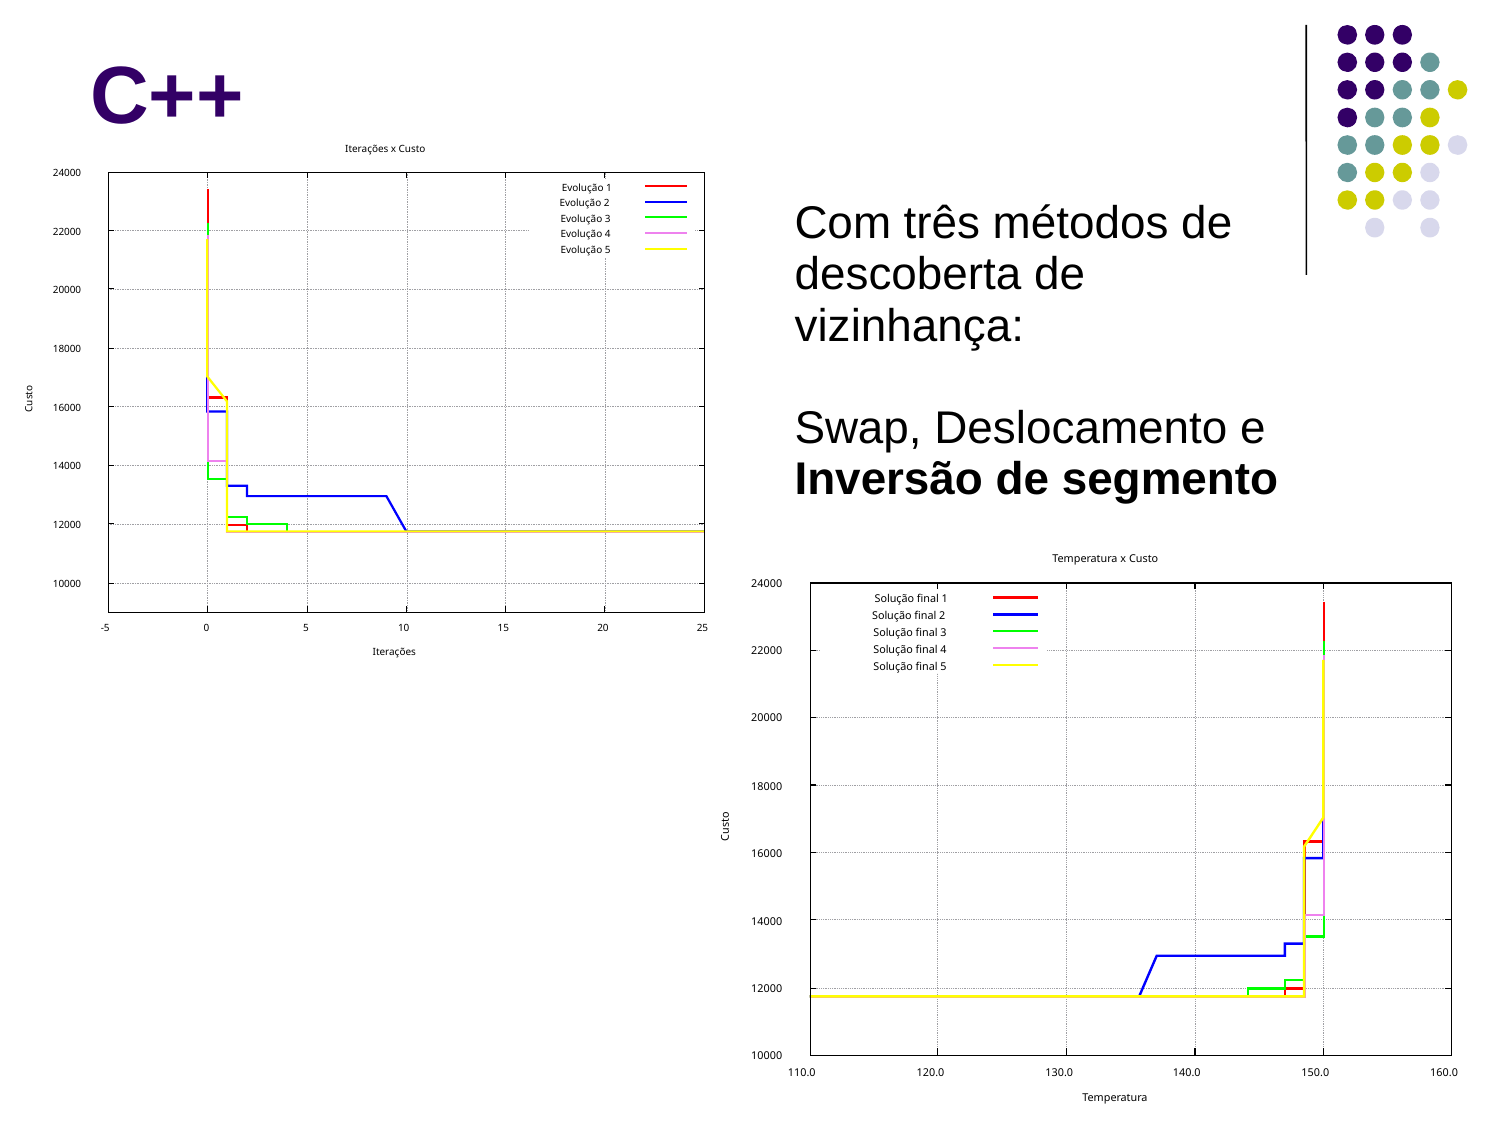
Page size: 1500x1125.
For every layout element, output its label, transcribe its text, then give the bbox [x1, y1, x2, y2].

title C++ [75, 53, 556, 124]
text_box Com três métodos de descoberta de vizinhança: Swap, Deslocamento e Inversão de segmento [779, 189, 1317, 513]
picture [15, 124, 1482, 1111]
